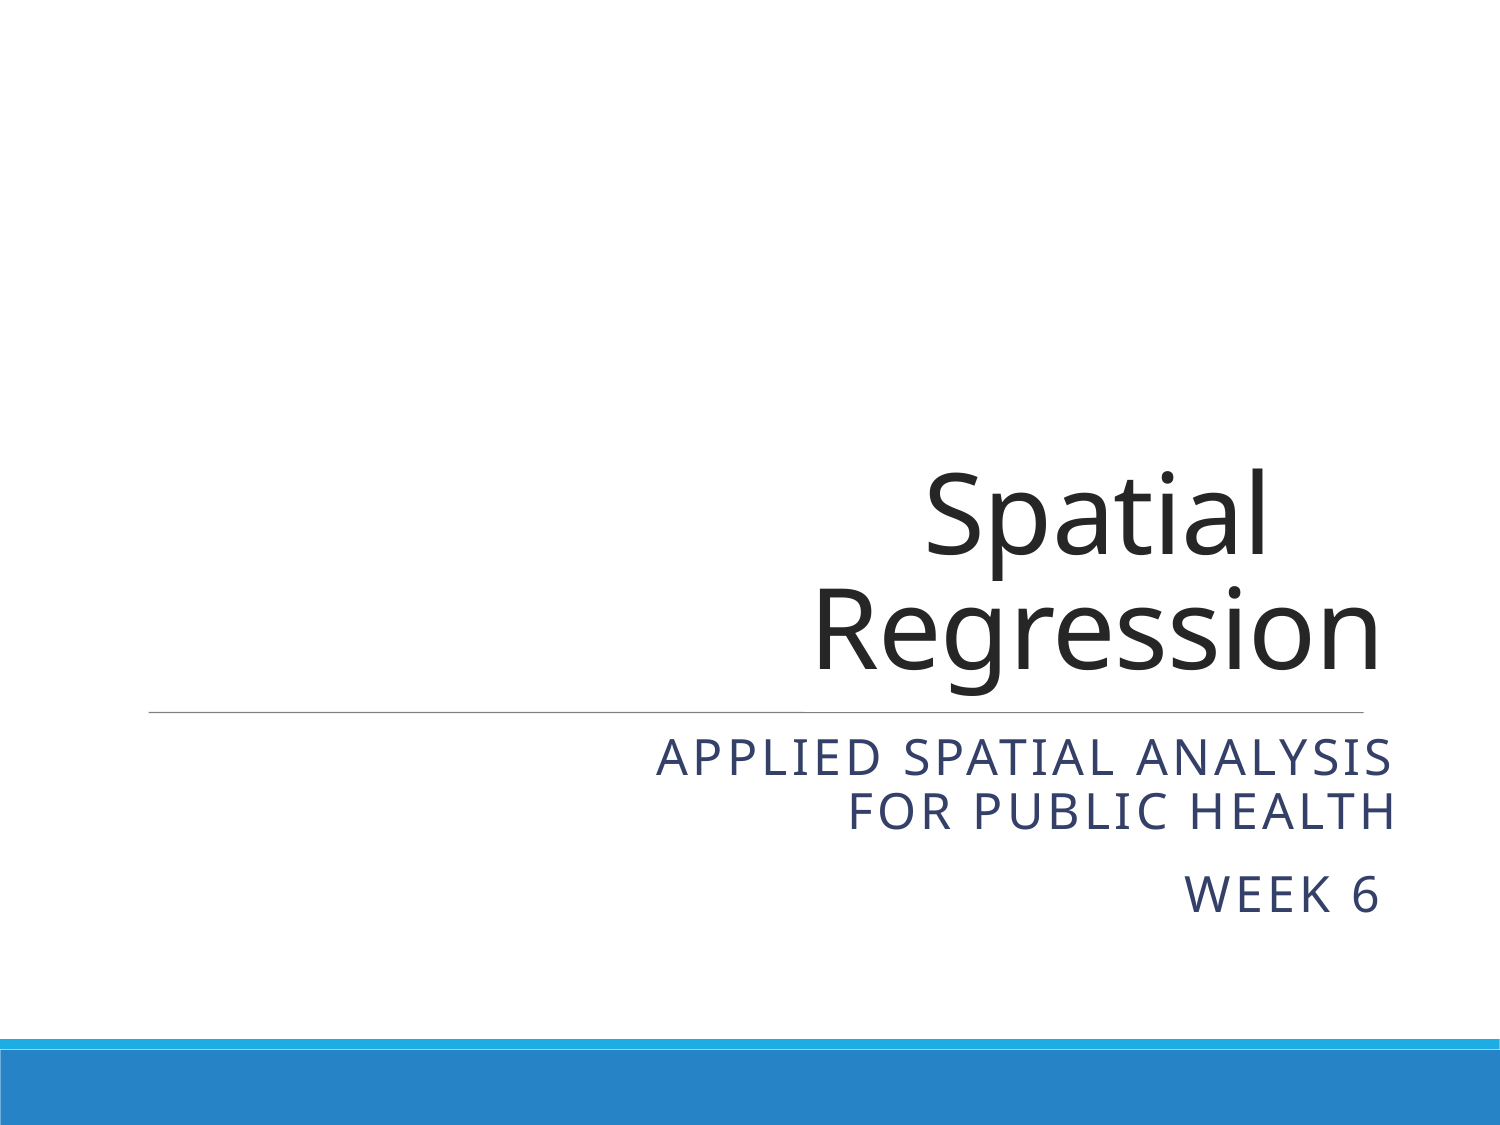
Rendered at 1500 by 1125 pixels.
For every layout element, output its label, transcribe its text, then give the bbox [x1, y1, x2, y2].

subtitle Applied Spatial Analysis for Public Health Week 6 [570, 725, 1413, 1013]
title Spatial Regression [720, 500, 1475, 700]
